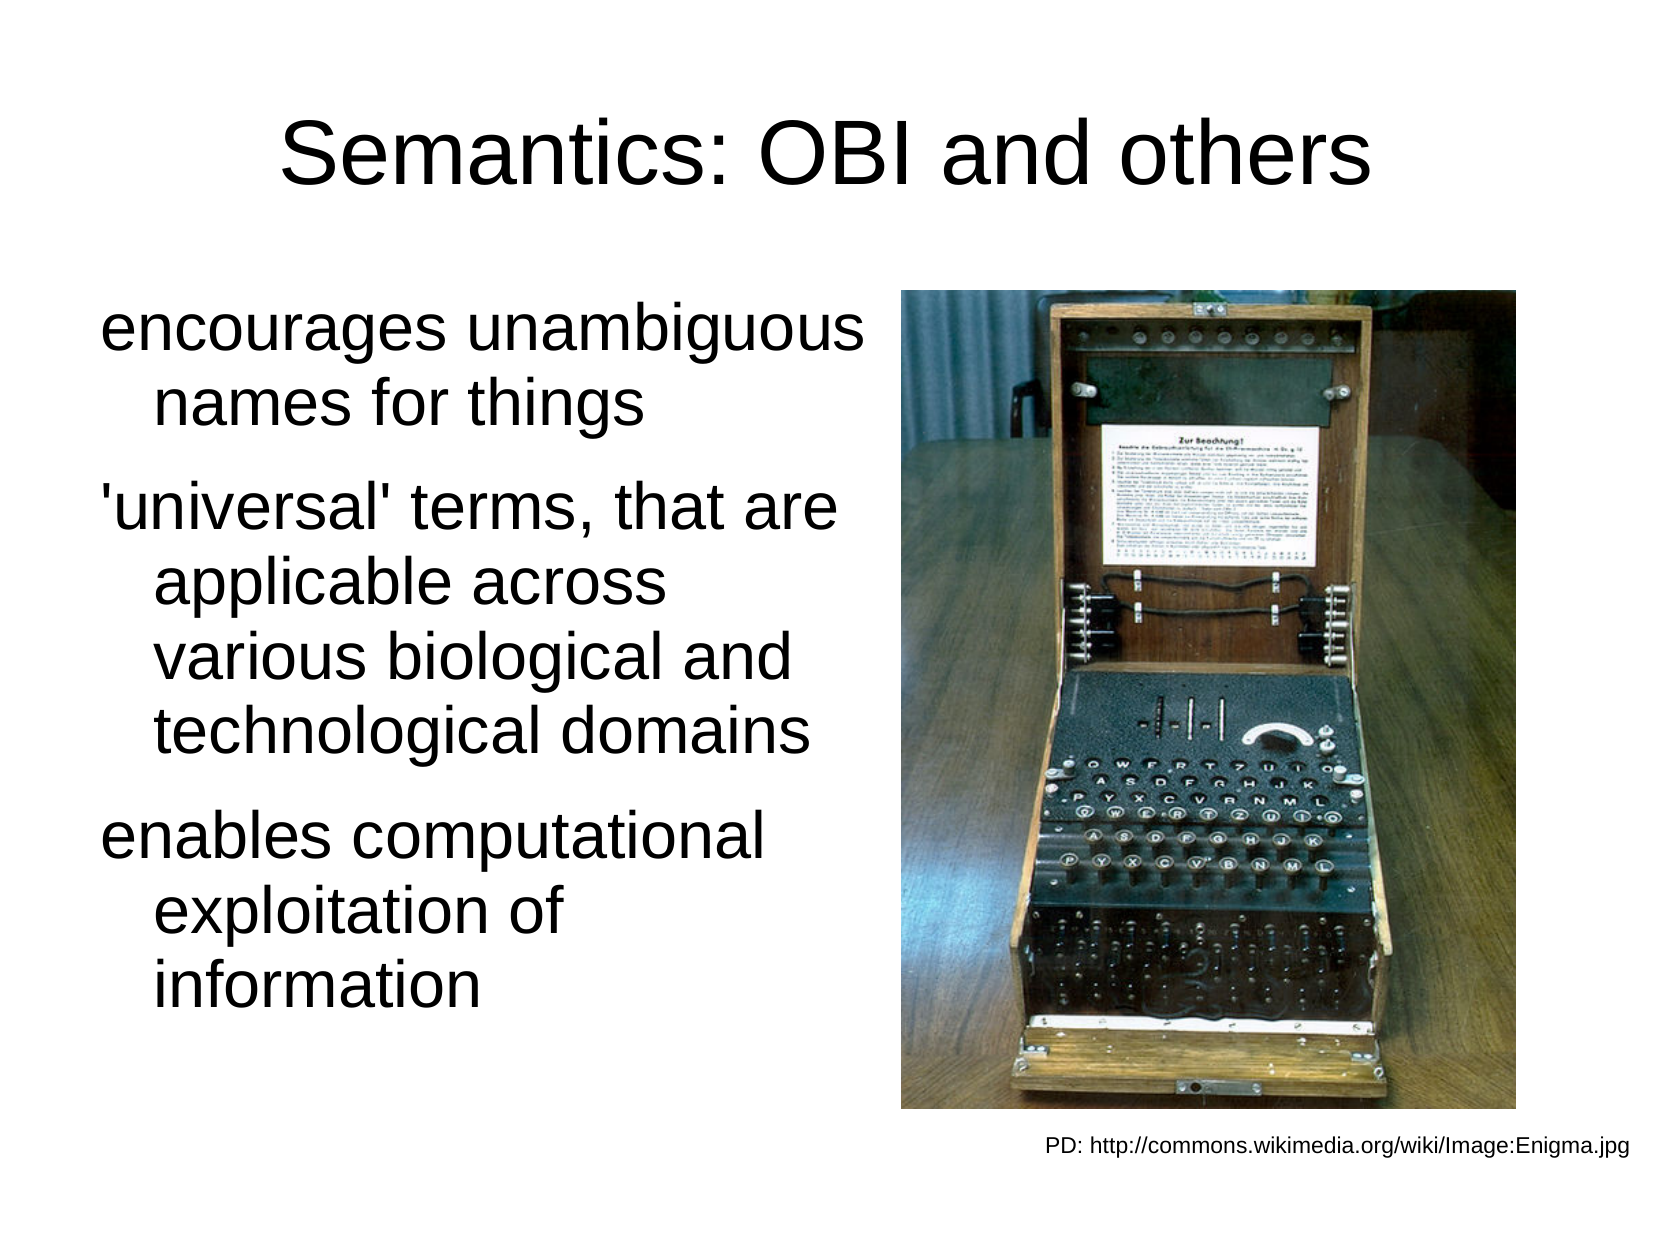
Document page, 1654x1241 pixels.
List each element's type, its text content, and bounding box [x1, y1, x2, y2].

list encourages unambiguous names for things 'universal' terms, that are applicable across various biological and technological domains enables computational exploitation of information [82, 290, 877, 1180]
text_box PD: http://commons.wikimedia.org/wiki/Image:Enigma.jpg [1030, 1125, 1646, 1169]
title Semantics: OBI and others [82, 49, 1571, 257]
picture [901, 290, 1516, 1109]
